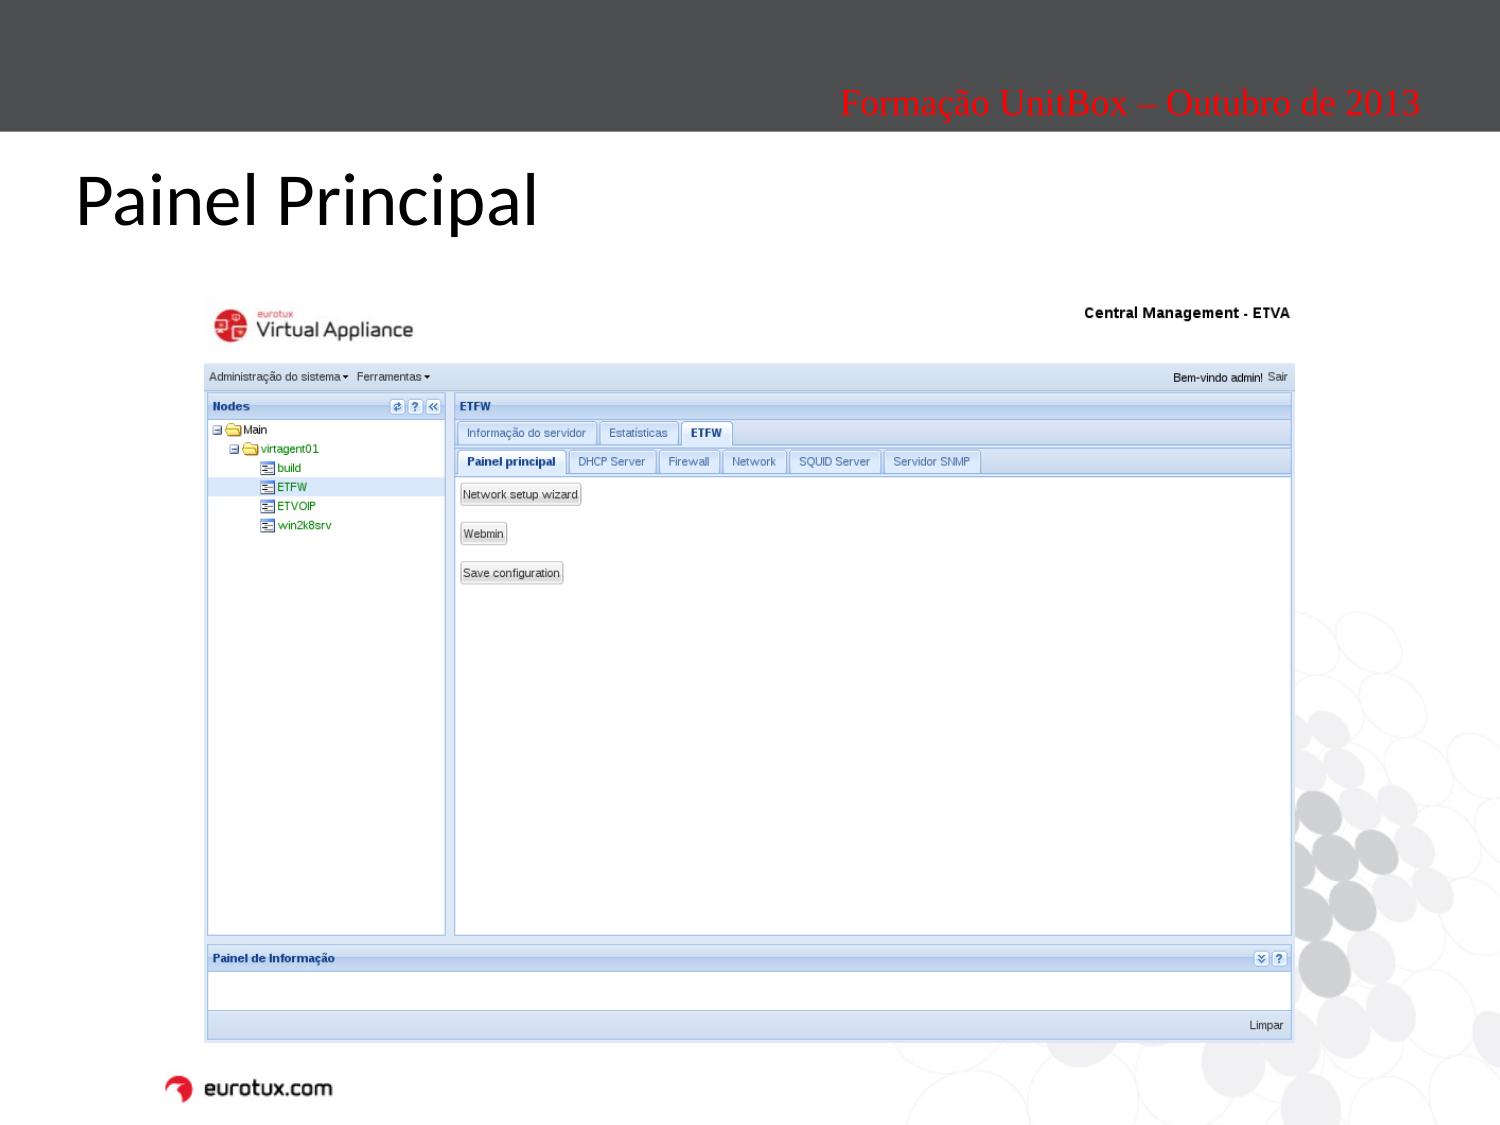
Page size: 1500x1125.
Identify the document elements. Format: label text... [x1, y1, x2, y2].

picture [0, 0, 1500, 1125]
title Painel Principal [75, 112, 1425, 301]
